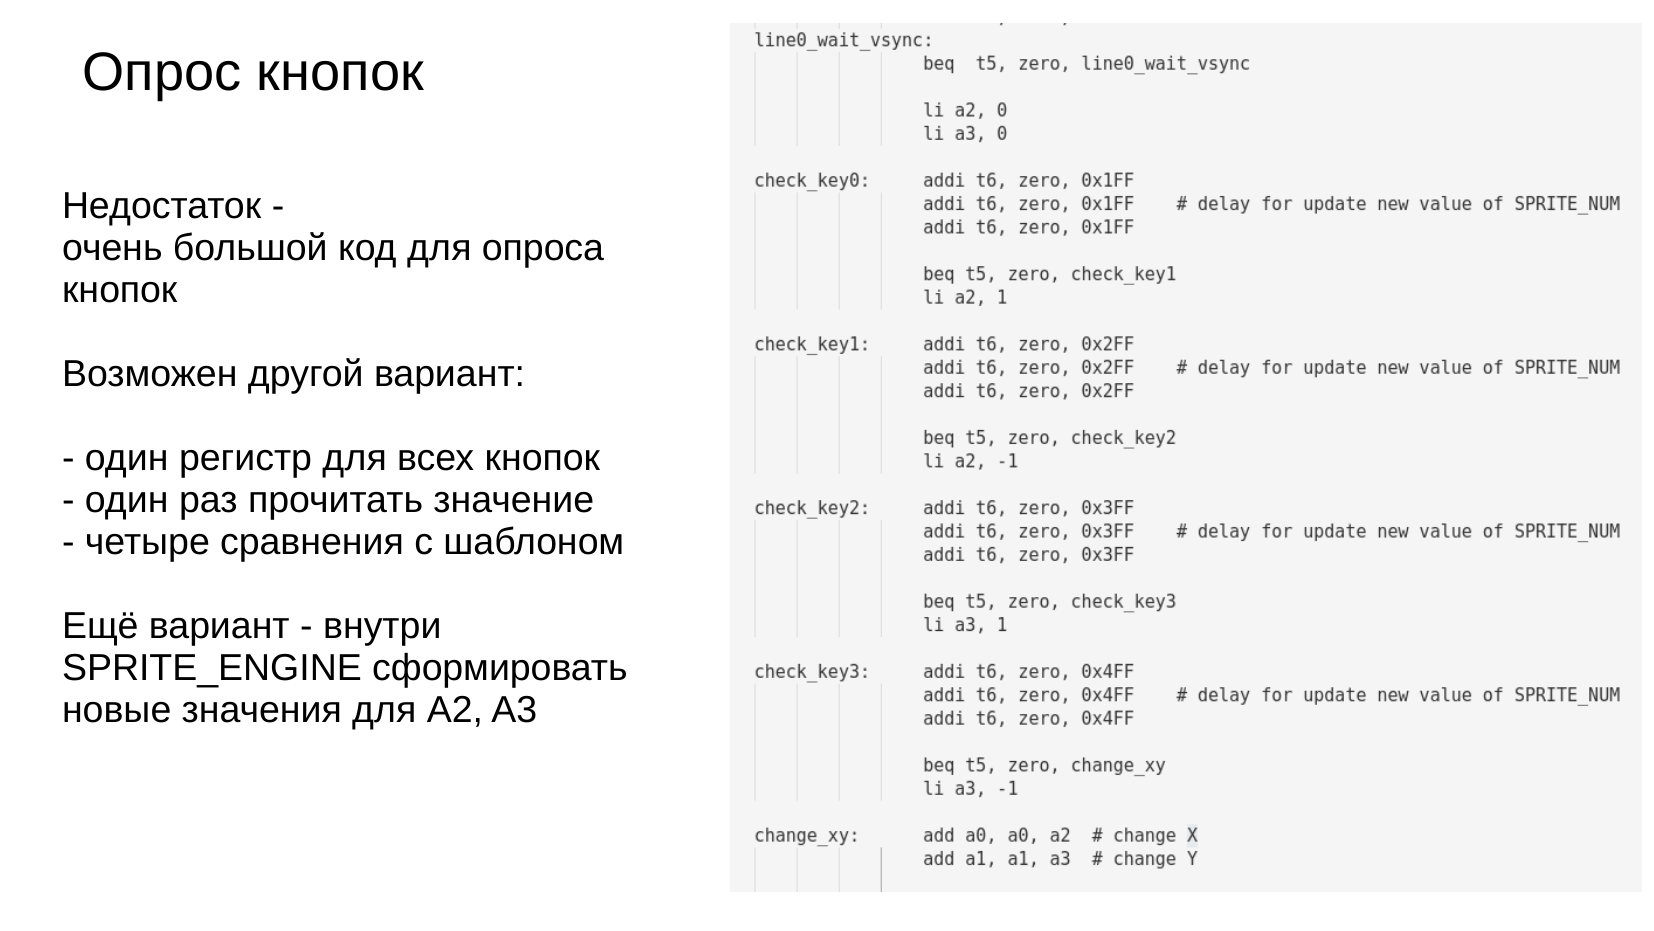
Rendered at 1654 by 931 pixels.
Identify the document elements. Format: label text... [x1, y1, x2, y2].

title Опрос кнопок [82, 37, 730, 107]
text_box Недостаток - очень большой код для опроса кнопок Возможен другой вариант: - один регистр для всех кнопок - один раз прочитать значение - четыре сравнения с шаблоном Ещё вариант - внутри SPRITE_ENGINE сформировать новые значения для A2, A3 [47, 177, 721, 732]
picture [730, 23, 1642, 892]
